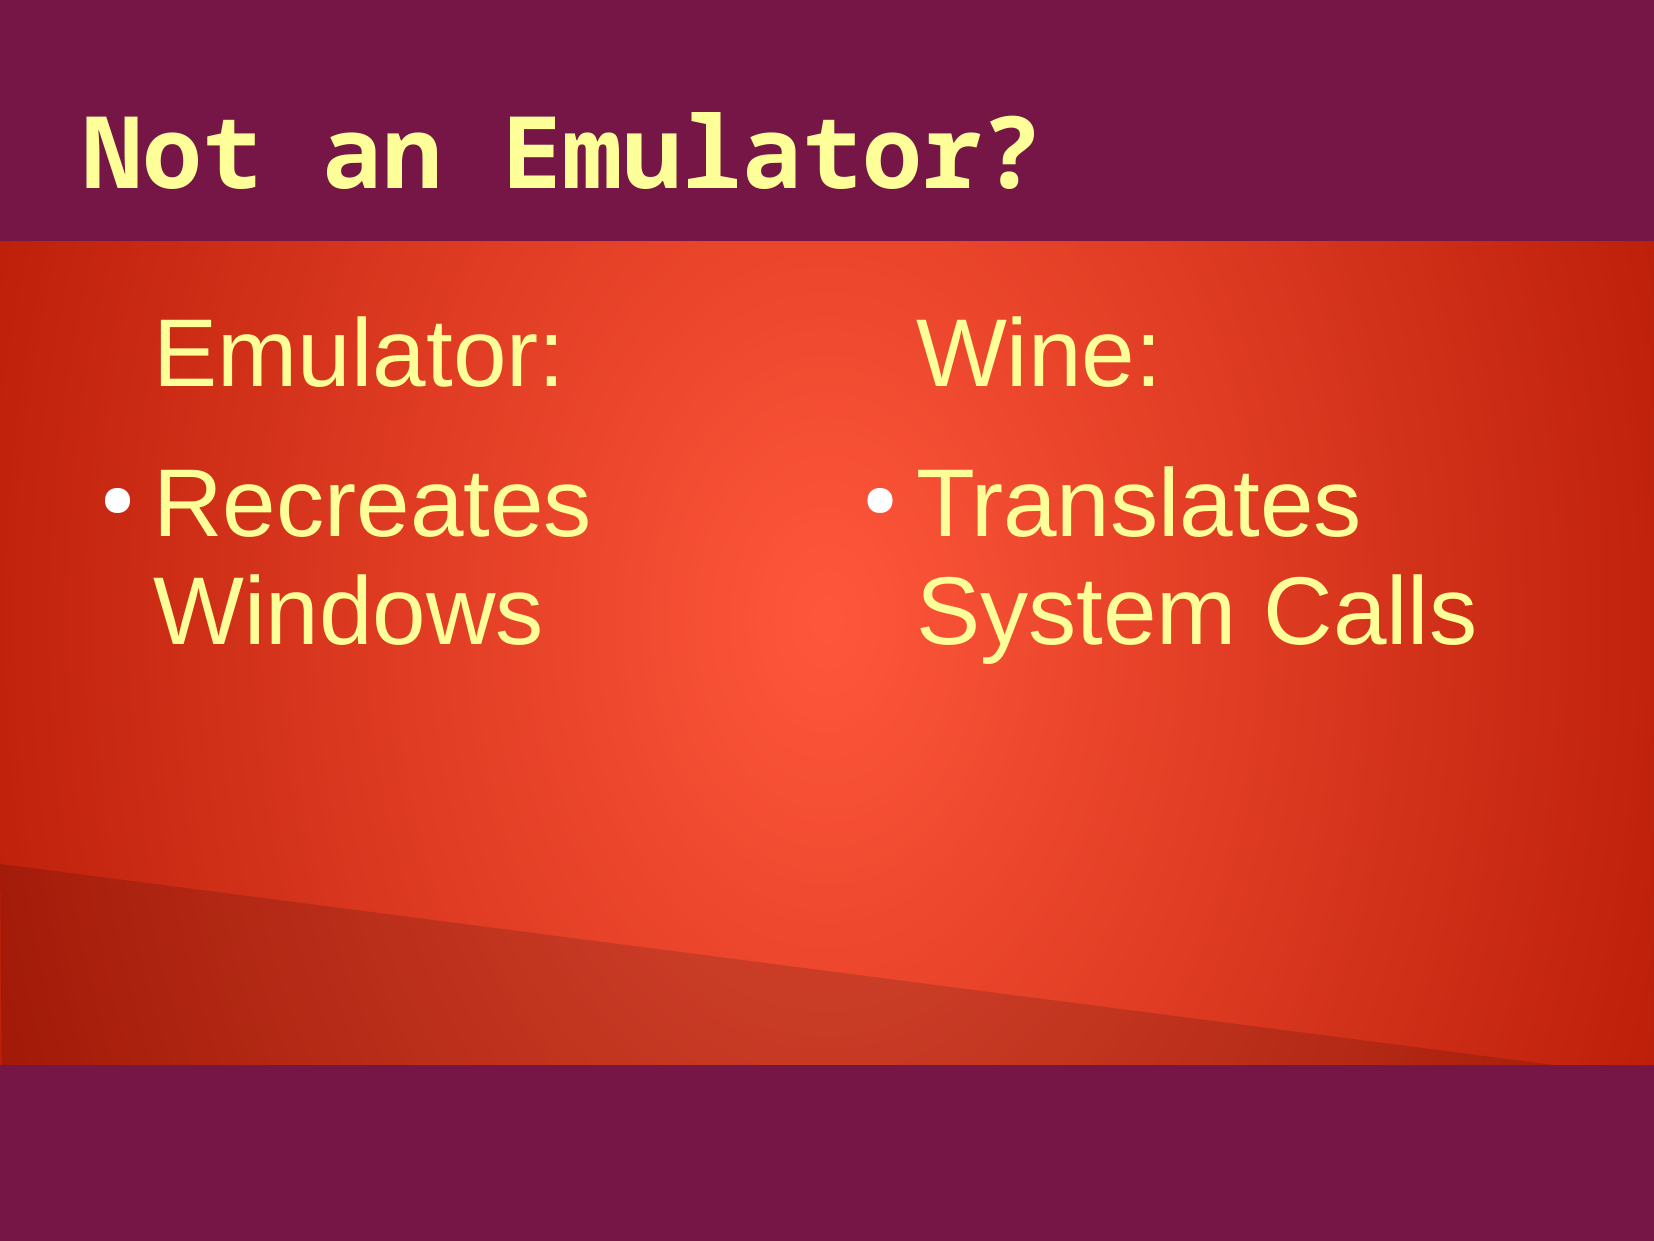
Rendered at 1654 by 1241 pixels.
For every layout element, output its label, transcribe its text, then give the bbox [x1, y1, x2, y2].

list Emulator: Recreates Windows [82, 299, 809, 1019]
list Wine: Translates System Calls [845, 299, 1572, 1019]
title Not an Emulator? [82, 47, 1571, 252]
